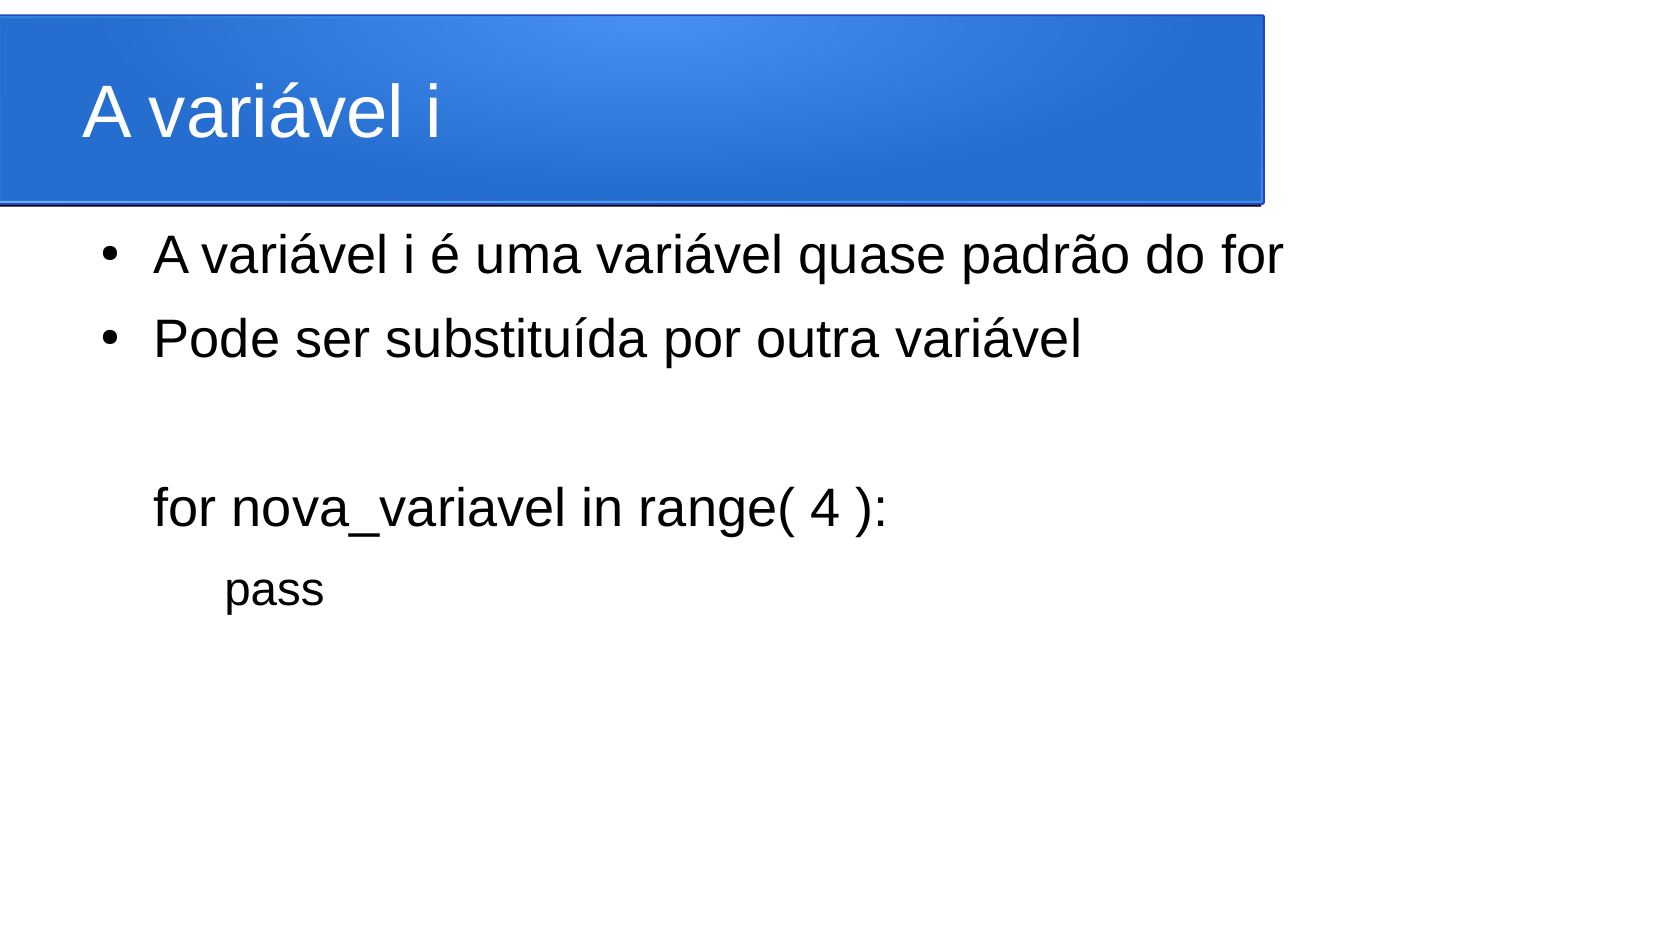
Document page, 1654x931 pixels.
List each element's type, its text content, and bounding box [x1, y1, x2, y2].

list A variável i é uma variável quase padrão do for Pode ser substituída por outra variável for nova_variavel in range( 4 ): pass [82, 224, 1571, 851]
title A variável i [82, 35, 1235, 189]
